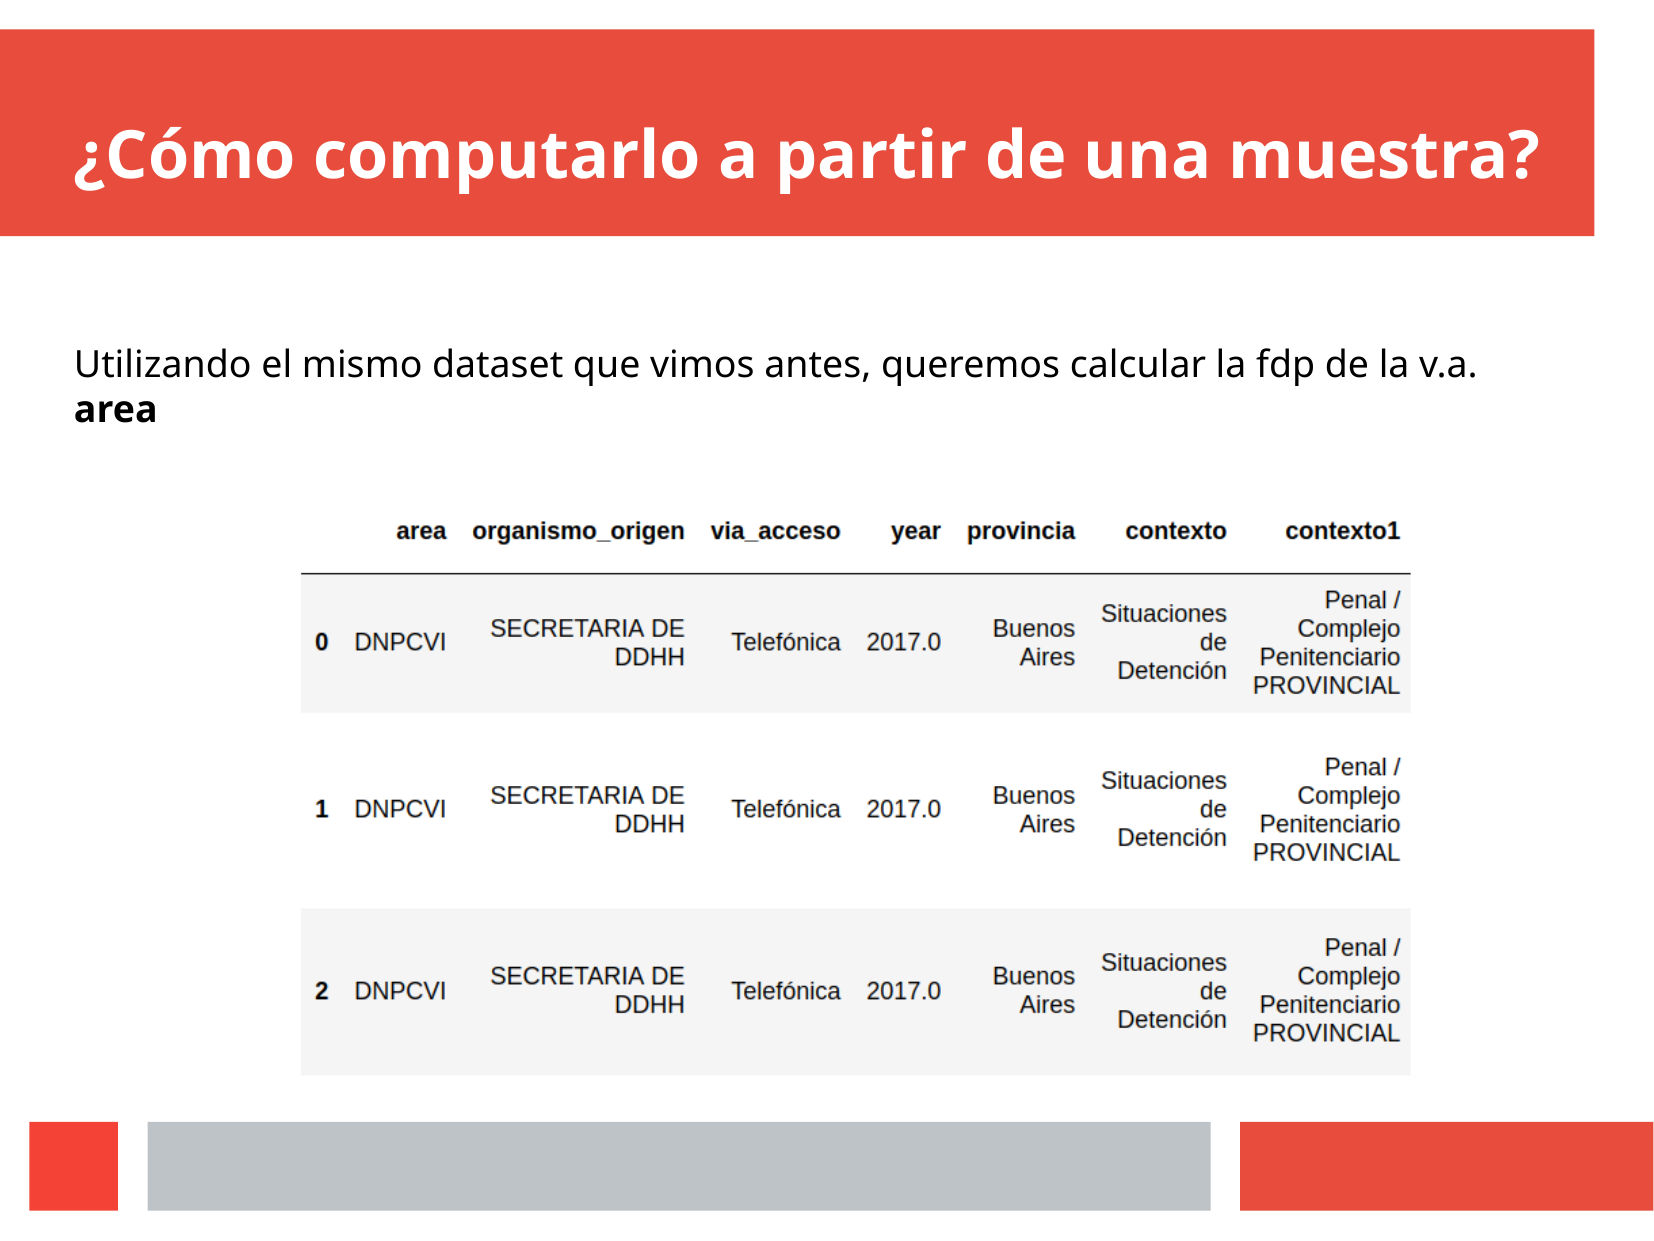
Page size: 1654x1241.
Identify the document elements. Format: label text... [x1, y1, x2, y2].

title ¿Cómo computarlo a partir de una muestra? [59, 59, 1595, 207]
subtitle Utilizando el mismo dataset que vimos antes, queremos calcular la fdp de la v.a. area [59, 324, 1565, 1093]
picture [293, 501, 1411, 1081]
